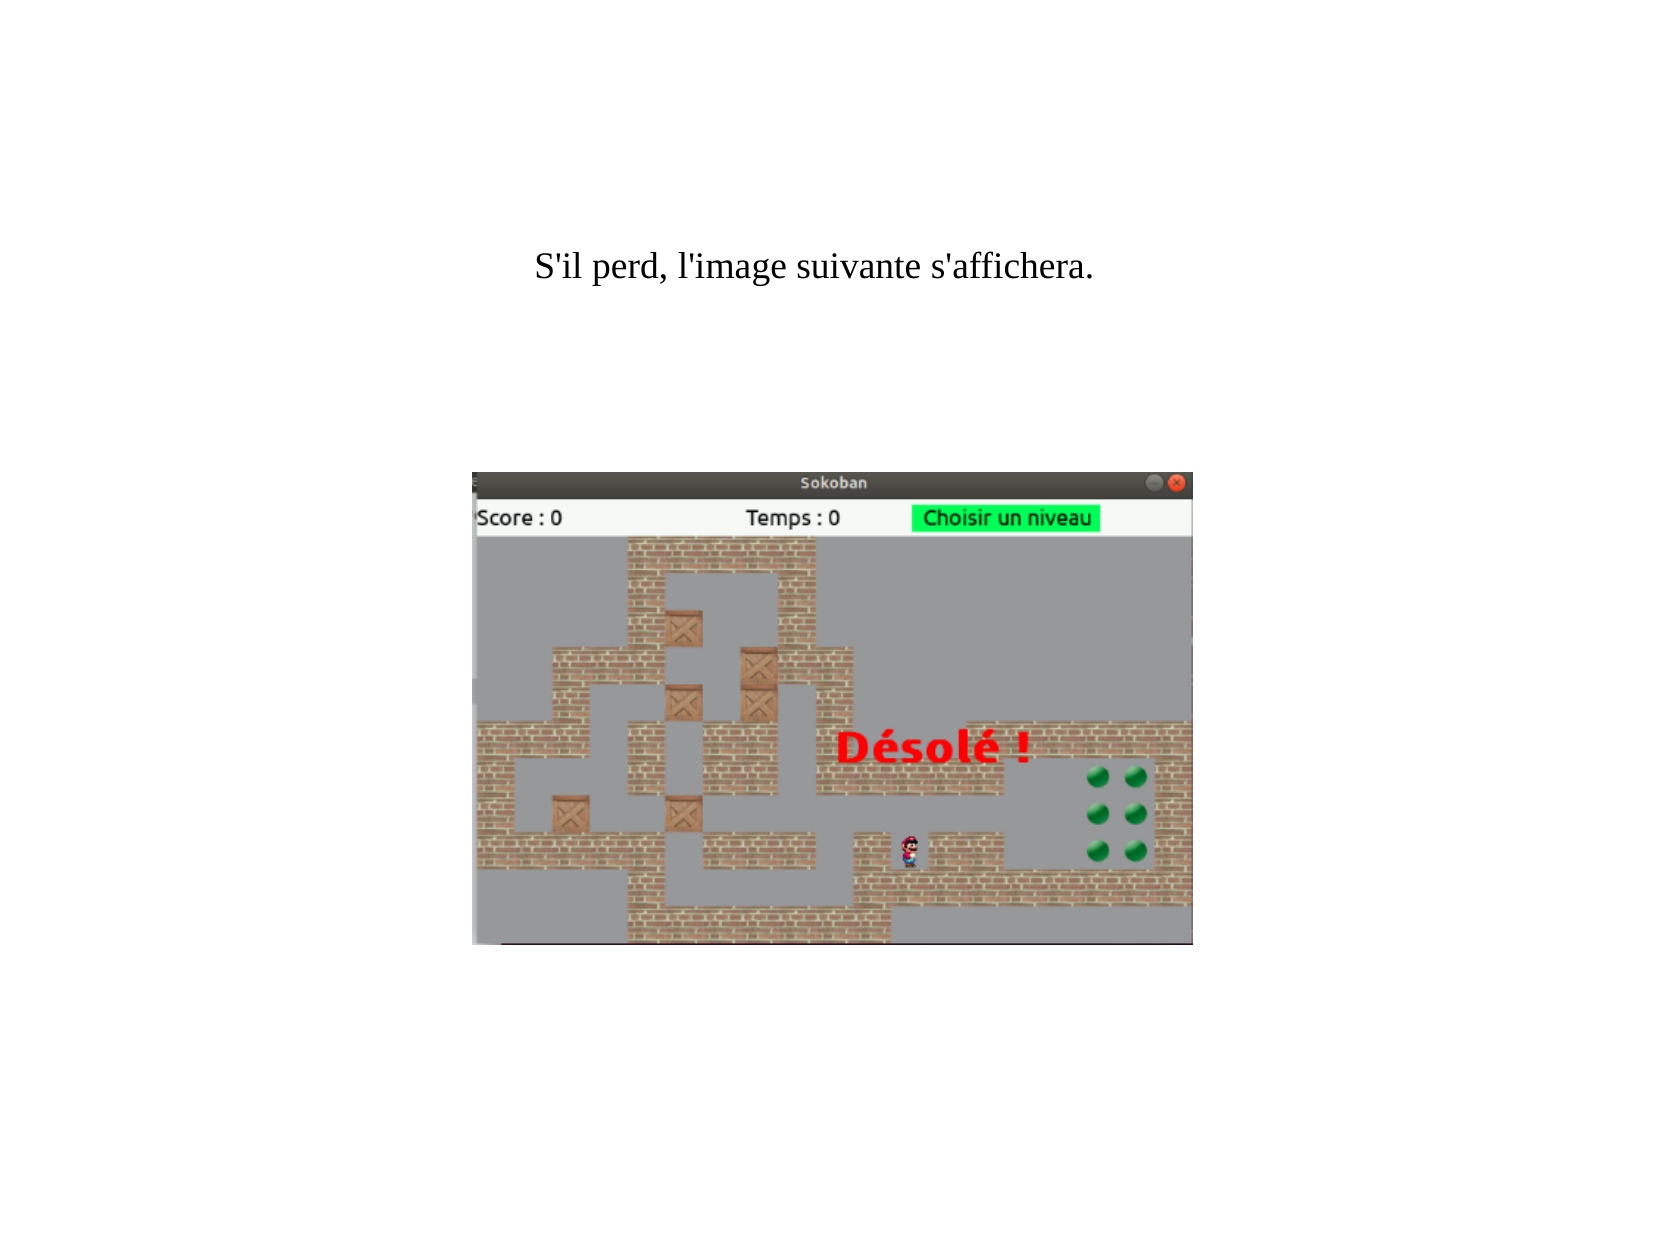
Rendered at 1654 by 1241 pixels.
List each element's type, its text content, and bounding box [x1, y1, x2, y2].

text_box S'il perd, l'image suivante s'affichera. [519, 237, 1111, 296]
picture [472, 472, 1193, 945]
